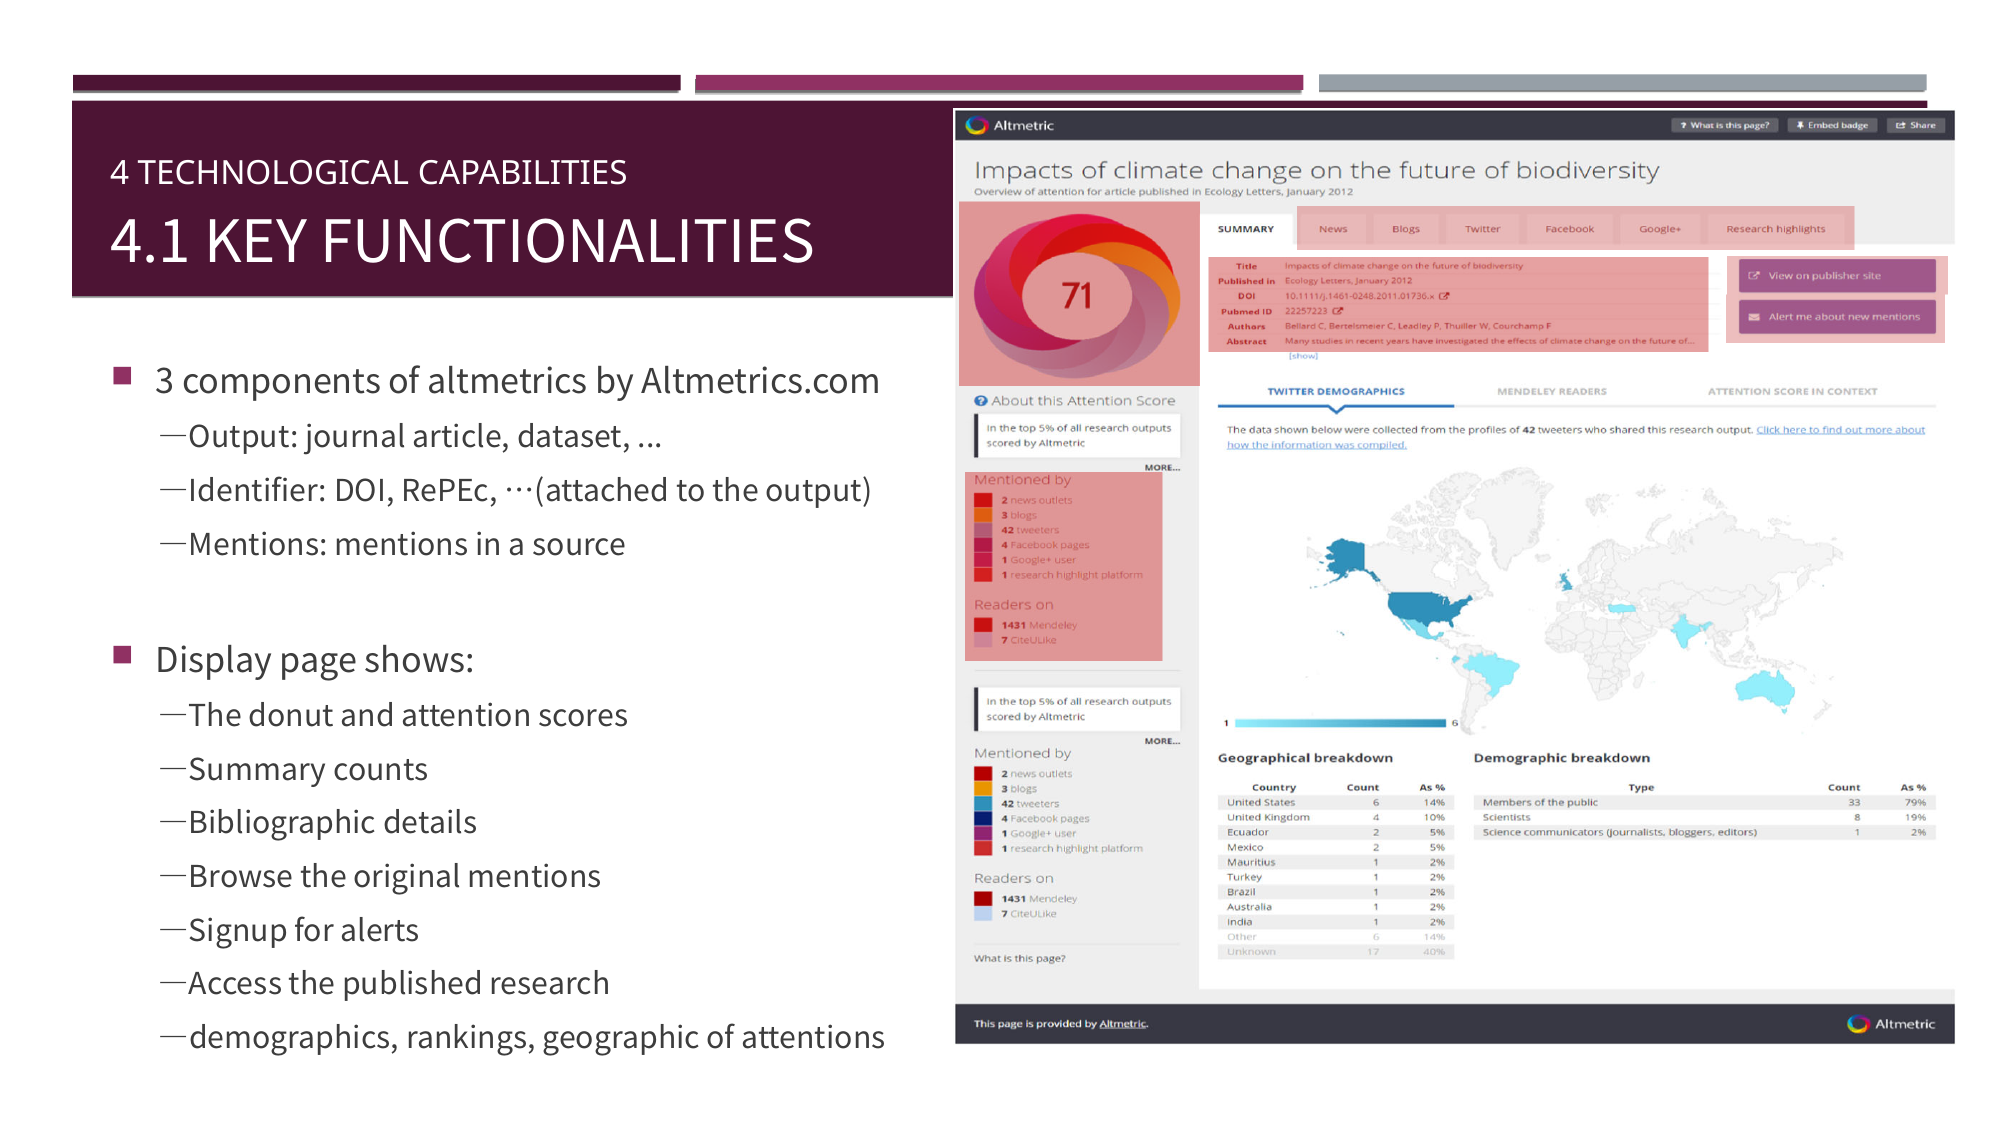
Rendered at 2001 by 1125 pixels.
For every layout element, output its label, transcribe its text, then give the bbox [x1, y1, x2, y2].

list 3 components of altmetrics by Altmetrics.com ―Output: journal article, dataset, ... ―Identifier: DOI, RePEc, …(attached to the output) ―Mentions: mentions in a source Display page shows: ―The donut and attention scores ―Summary counts ―Bibliographic details ―Browse the original mentions ―Signup for alerts ―Access the published research ―demographics, rankings, geographic of attentions [95, 310, 904, 1104]
picture [953, 108, 1956, 1045]
text_box 4 Technological capabilities [94, 114, 953, 199]
title 4.1 Key functionalities [95, 199, 953, 282]
